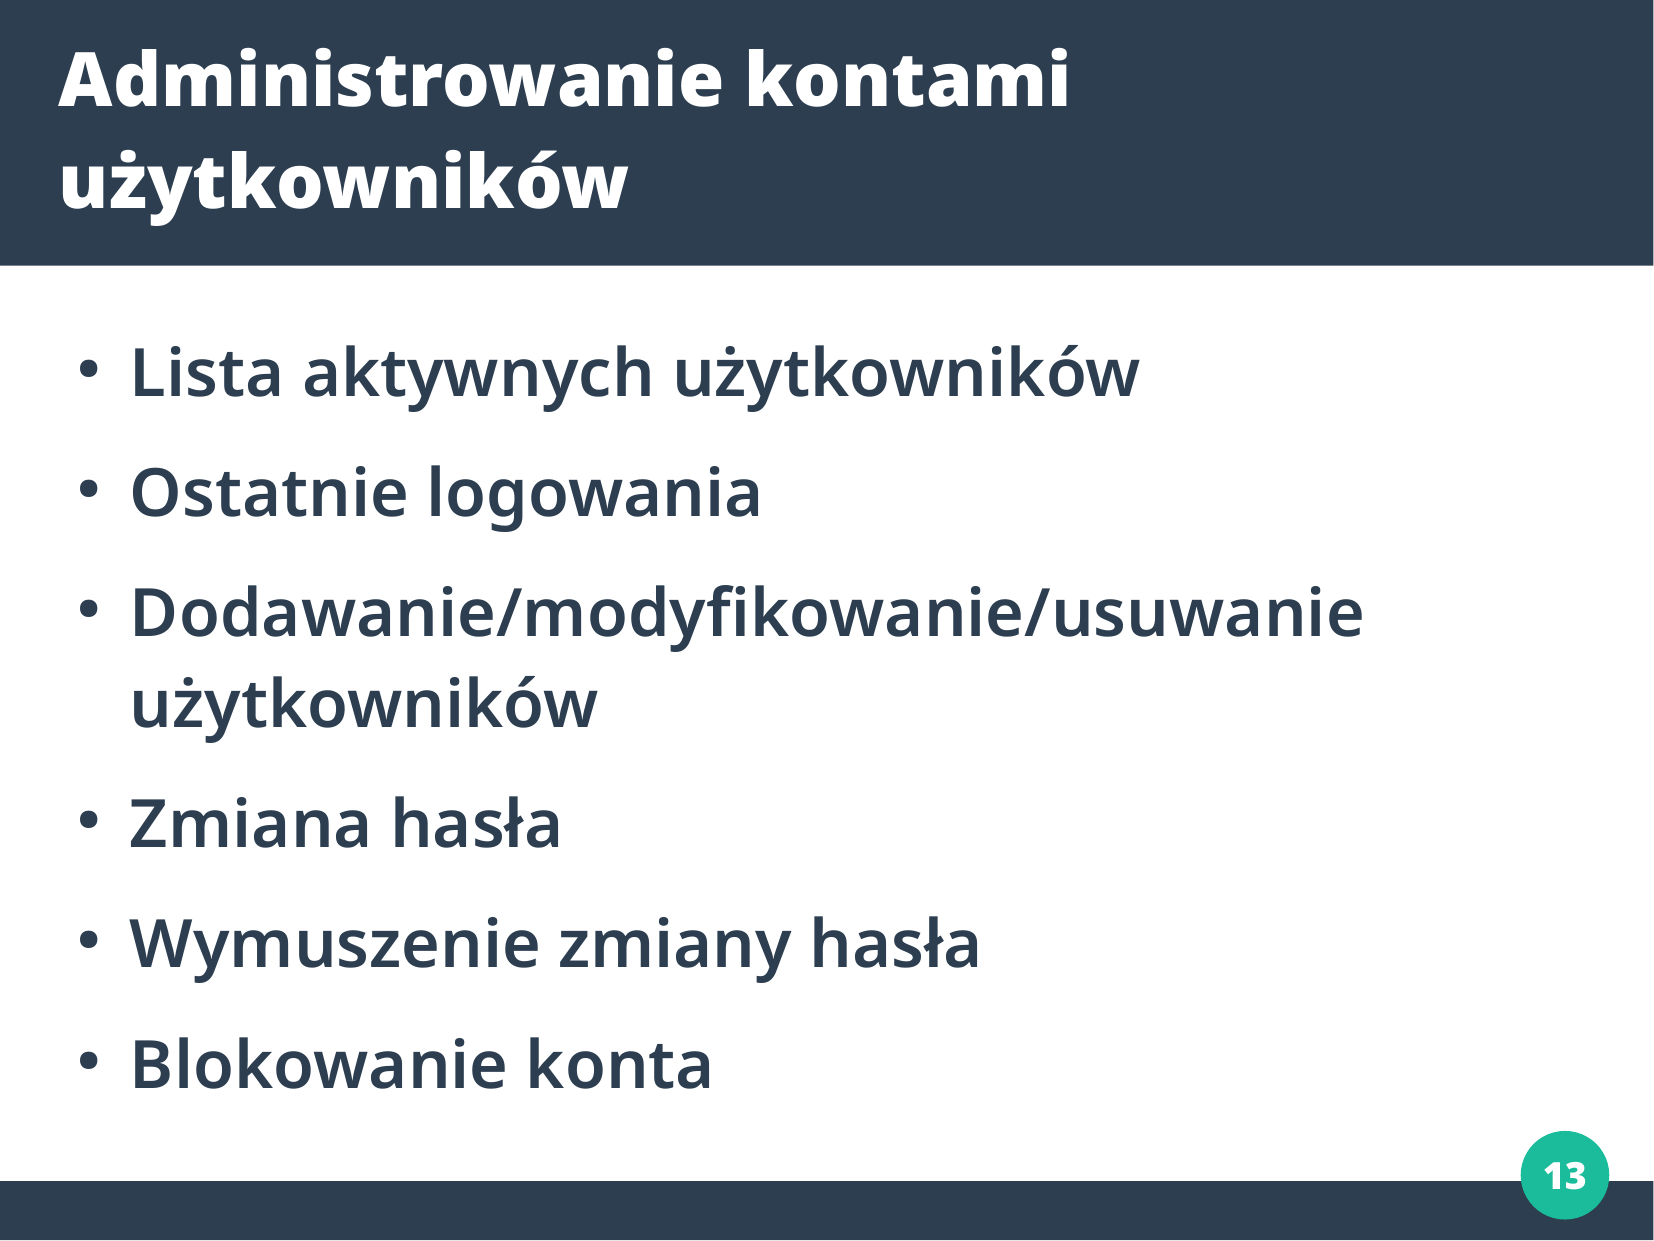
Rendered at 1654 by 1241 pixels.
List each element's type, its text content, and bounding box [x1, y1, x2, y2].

title Administrowanie kontami użytkowników [59, 49, 1595, 207]
list Lista aktywnych użytkowników Ostatnie logowania Dodawanie/modyfikowanie/usuwanie użytkowników Zmiana hasła Wymuszenie zmiany hasła Blokowanie konta [59, 324, 1595, 1152]
